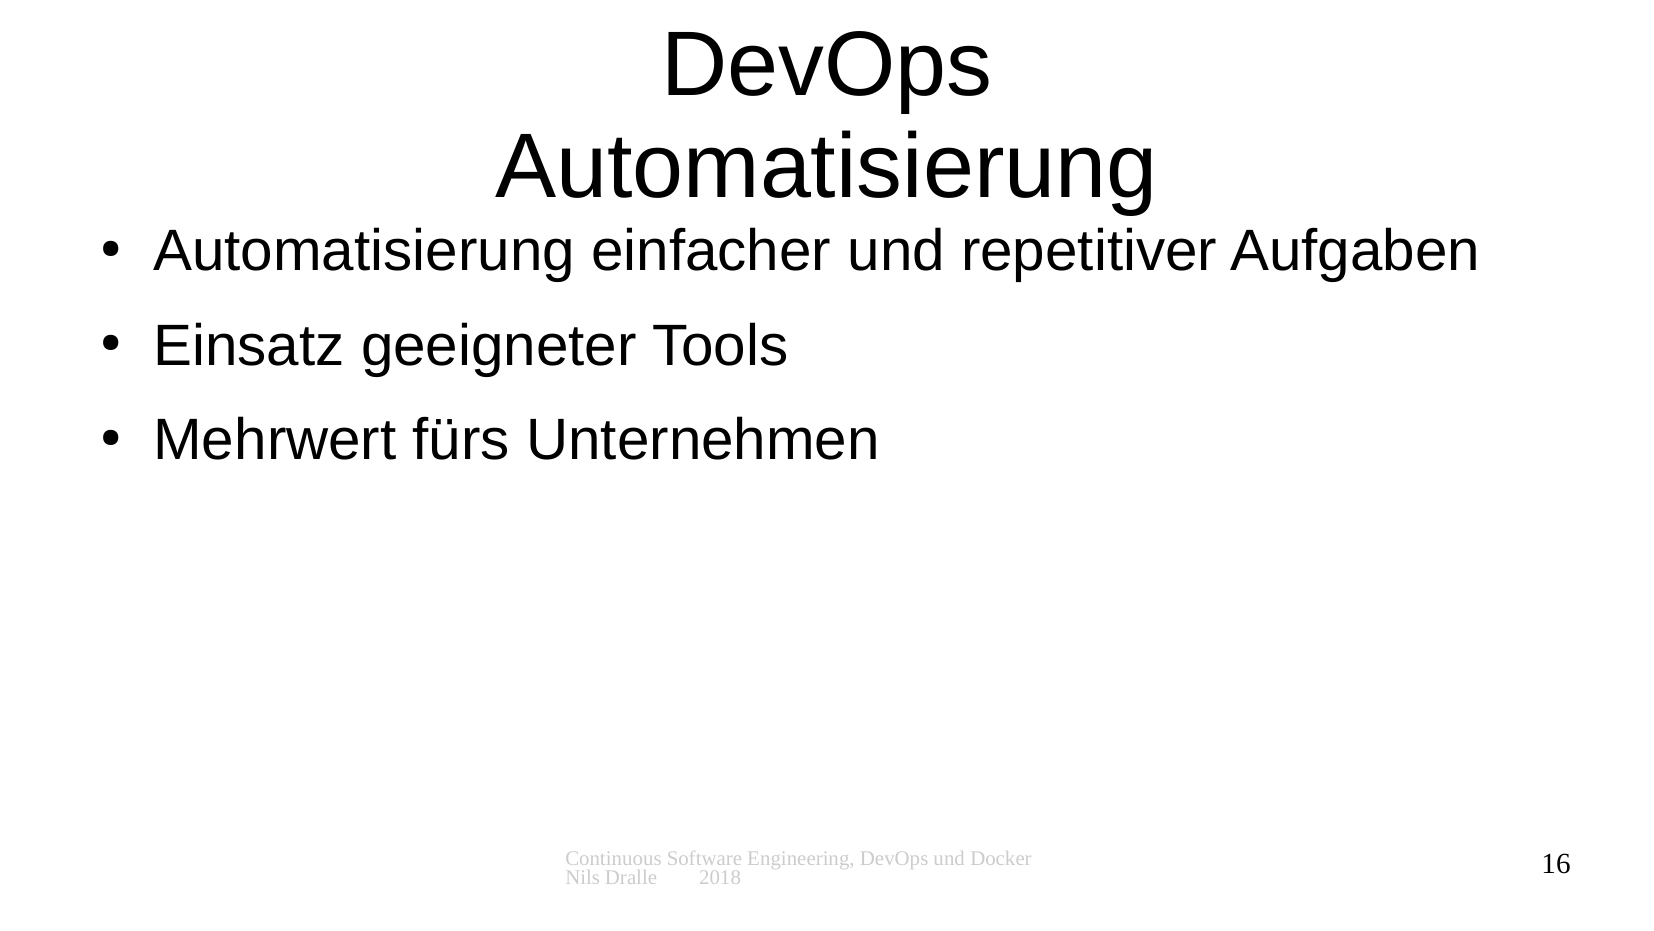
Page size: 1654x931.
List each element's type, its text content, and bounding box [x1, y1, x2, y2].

title DevOps Automatisierung [82, 12, 1571, 217]
list Automatisierung einfacher und repetitiver Aufgaben Einsatz geeigneter Tools Mehrwert fürs Unternehmen [82, 217, 1571, 758]
